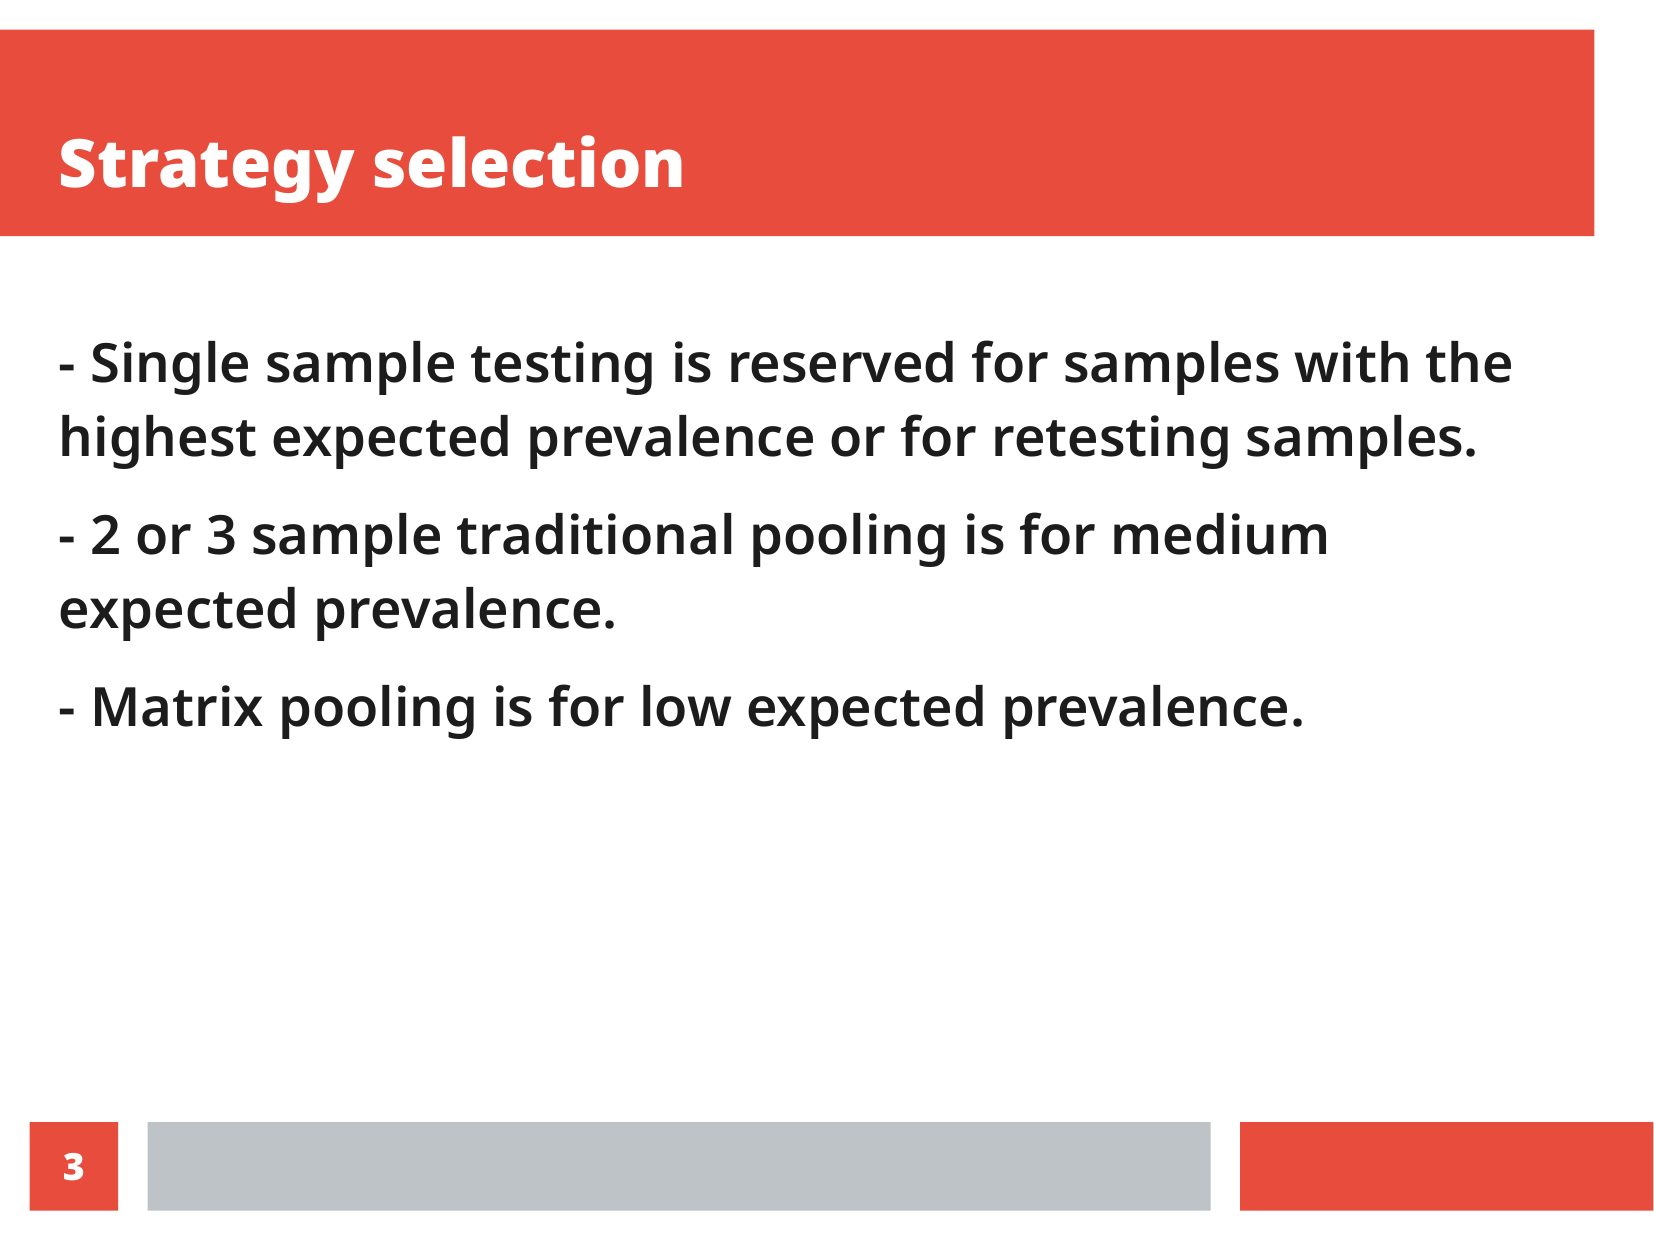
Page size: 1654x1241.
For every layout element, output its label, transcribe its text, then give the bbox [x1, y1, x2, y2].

title Strategy selection [59, 59, 1595, 207]
list - Single sample testing is reserved for samples with the highest expected prevalence or for retesting samples. - 2 or 3 sample traditional pooling is for medium expected prevalence. - Matrix pooling is for low expected prevalence. [59, 324, 1565, 1093]
